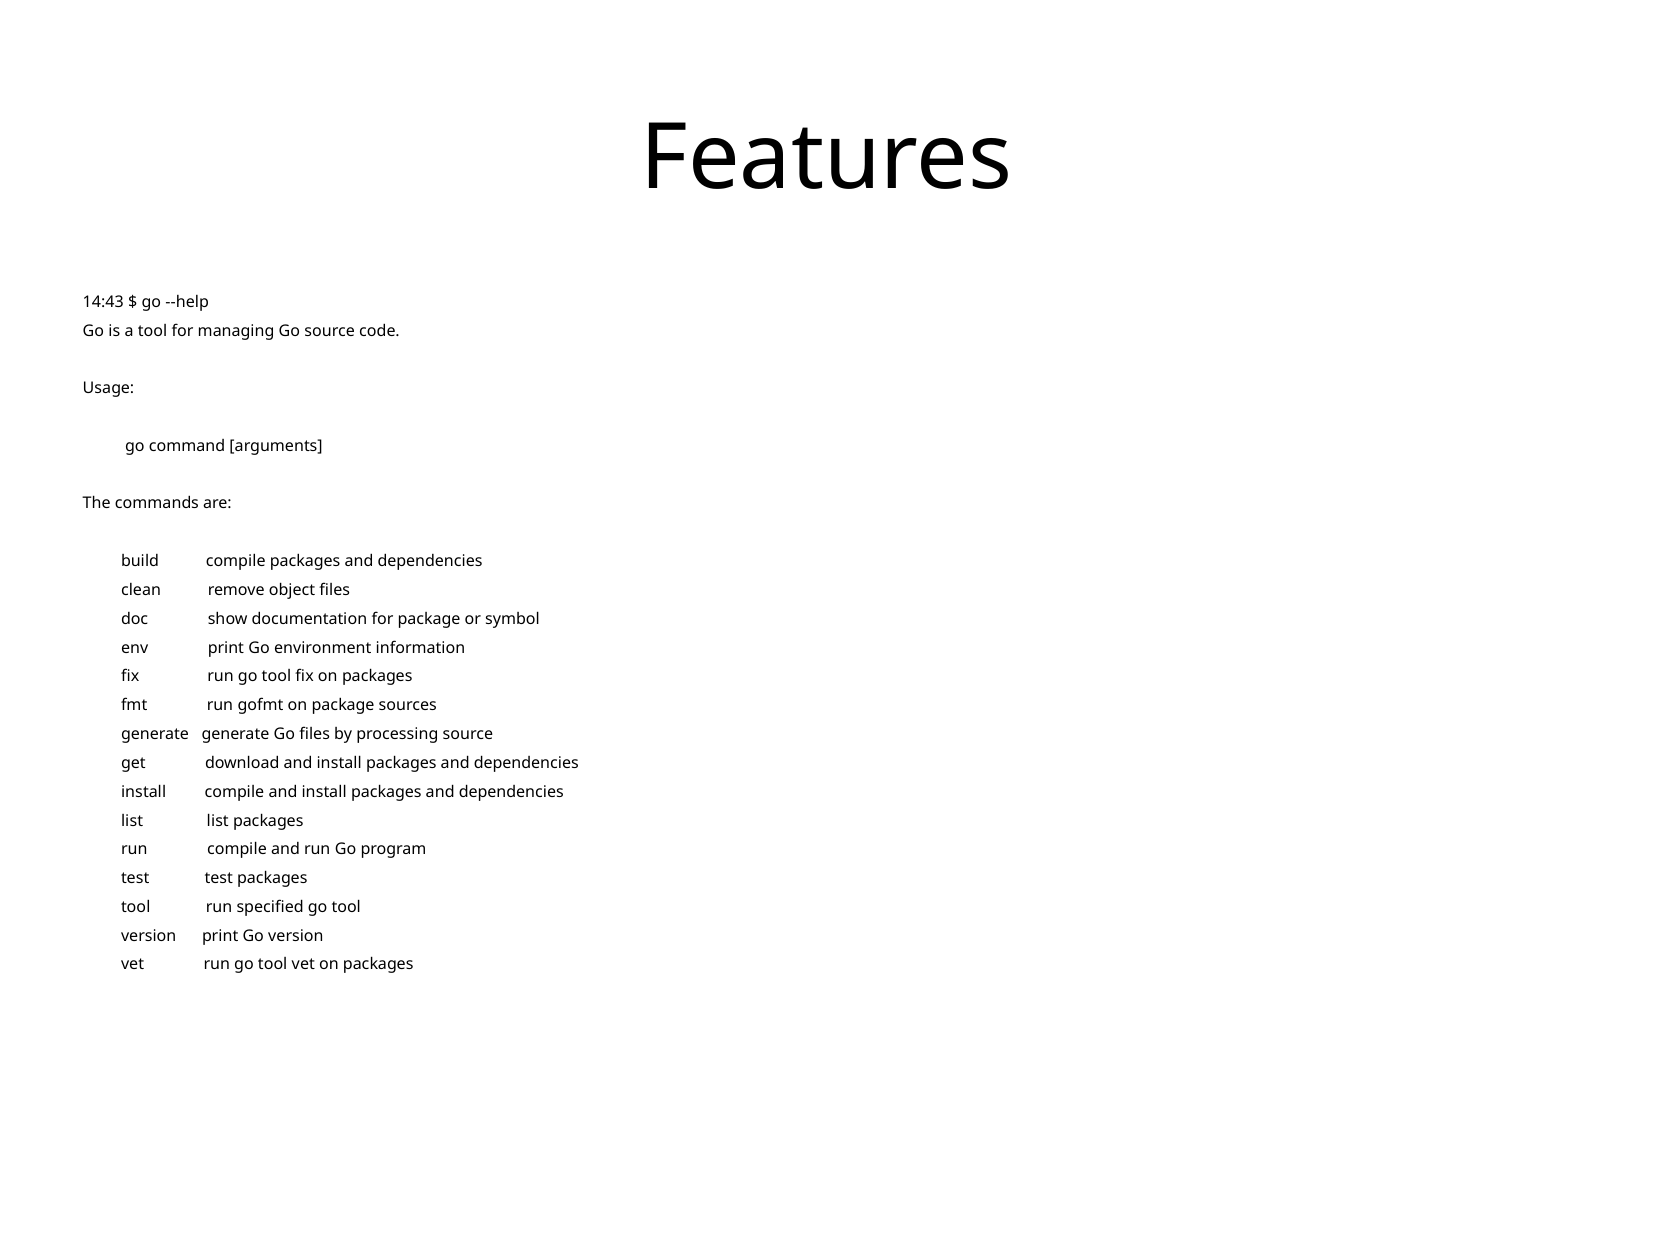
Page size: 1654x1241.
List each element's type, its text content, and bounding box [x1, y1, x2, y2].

title Features [82, 49, 1571, 257]
list 14:43 $ go --help Go is a tool for managing Go source code. Usage: go command [arguments] The commands are: build compile packages and dependencies clean remove object files doc show documentation for package or symbol env print Go environment information fix run go tool fix on packages fmt run gofmt on package sources generate generate Go files by processing source get download and install packages and dependencies install compile and install packages and dependencies list list packages run compile and run Go program test test packages tool run specified go tool version print Go version vet run go tool vet on packages [82, 290, 1571, 1010]
